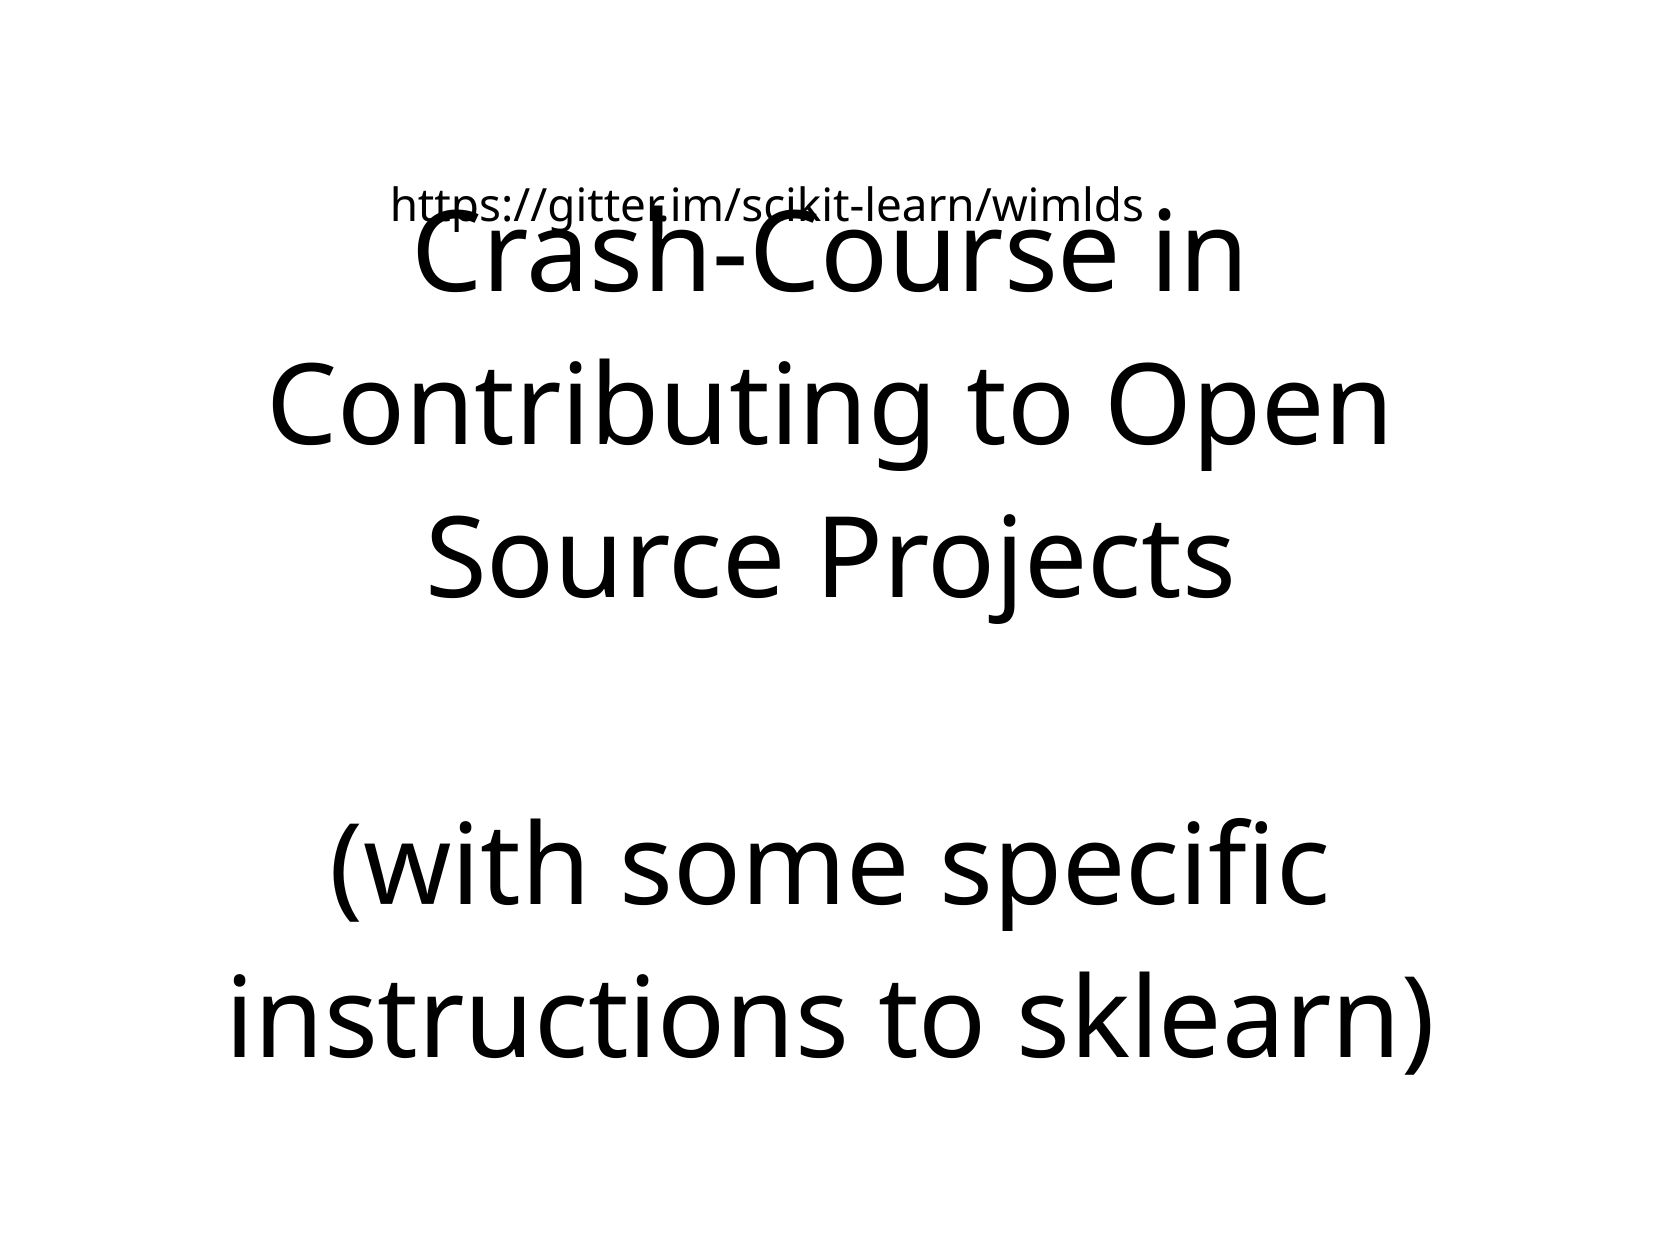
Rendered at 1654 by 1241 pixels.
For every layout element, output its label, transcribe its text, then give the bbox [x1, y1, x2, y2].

text_box Crash-Course in Contributing to Open Source Projects (with some specific instructions to sklearn) Andreas Müller [86, 136, 1575, 1109]
text_box https://gitter.im/scikit-learn/wimlds [375, 165, 1456, 272]
